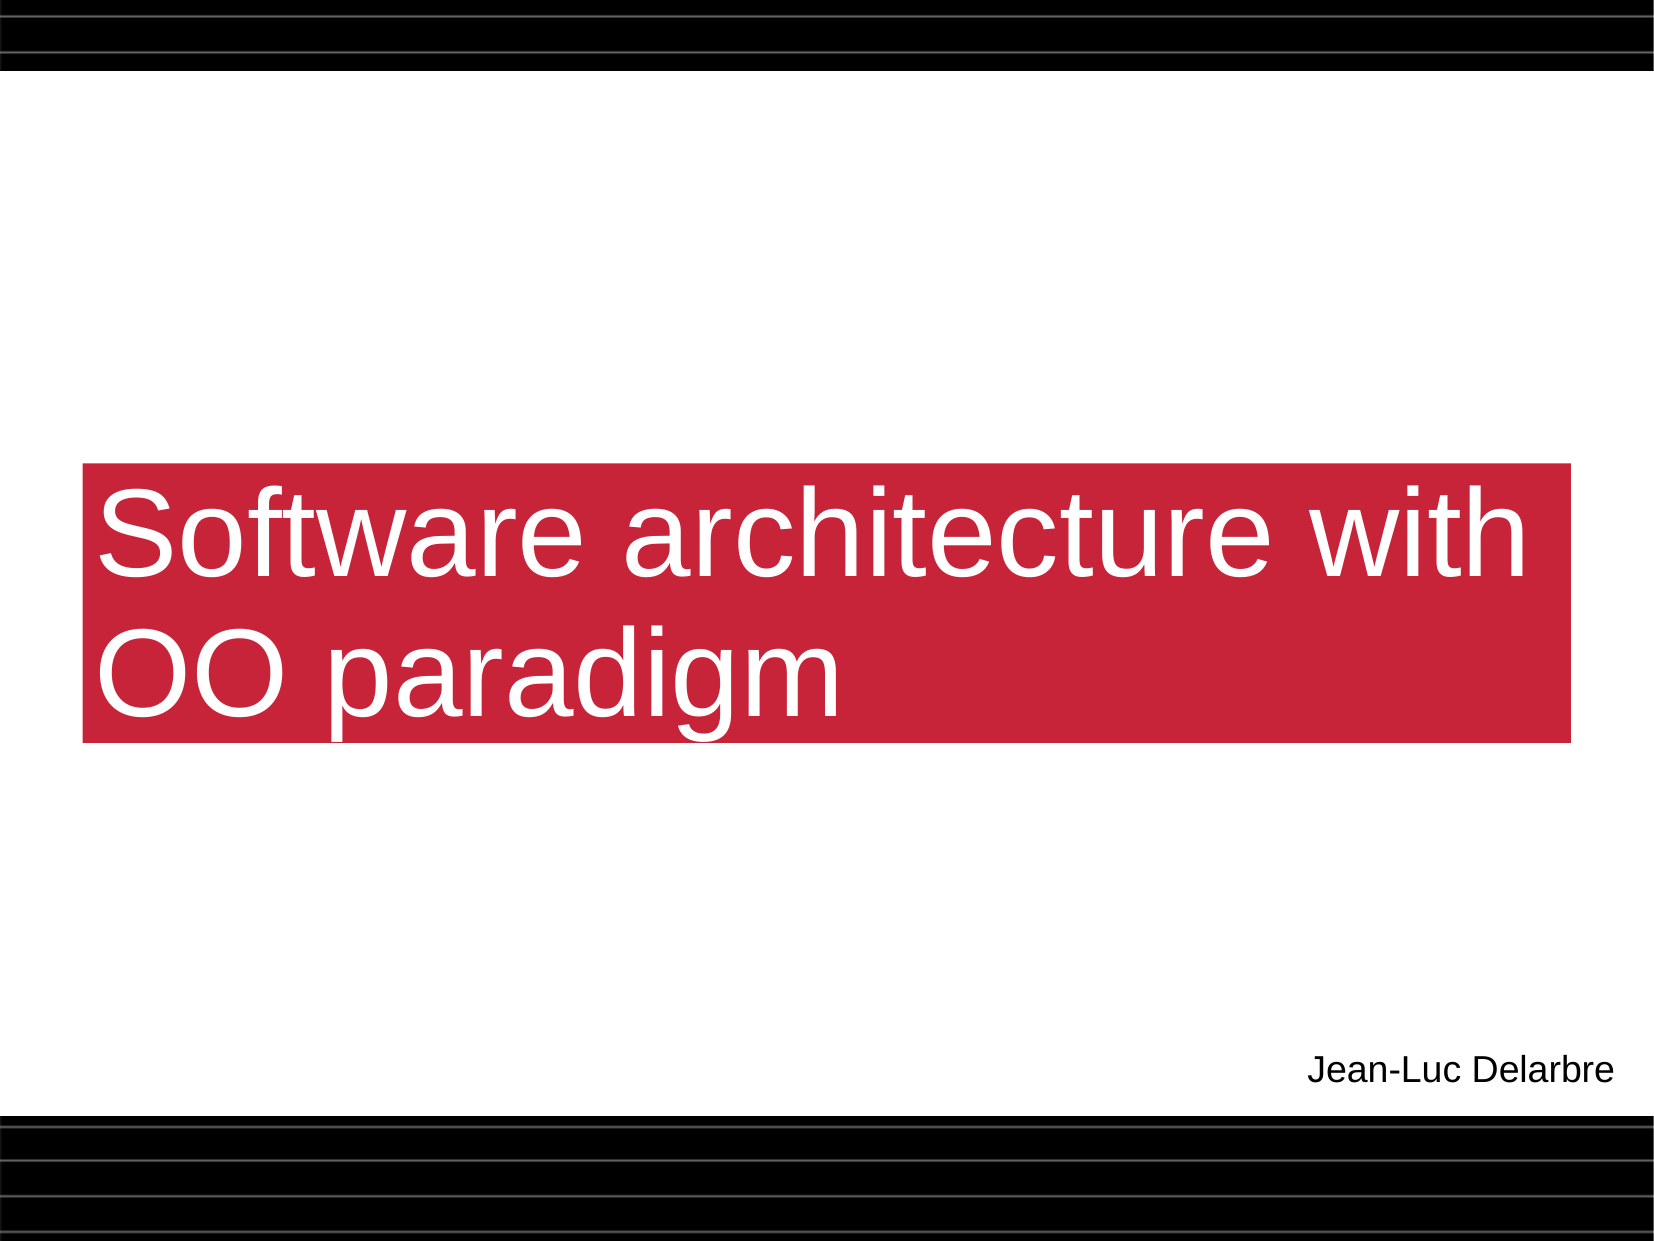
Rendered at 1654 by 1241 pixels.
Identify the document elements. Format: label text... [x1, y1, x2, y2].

title Software architecture with OO paradigm [82, 463, 1571, 743]
picture [0, 0, 1654, 71]
text_box Jean-Luc Delarbre [1292, 1041, 1630, 1099]
picture [0, 1116, 1654, 1241]
